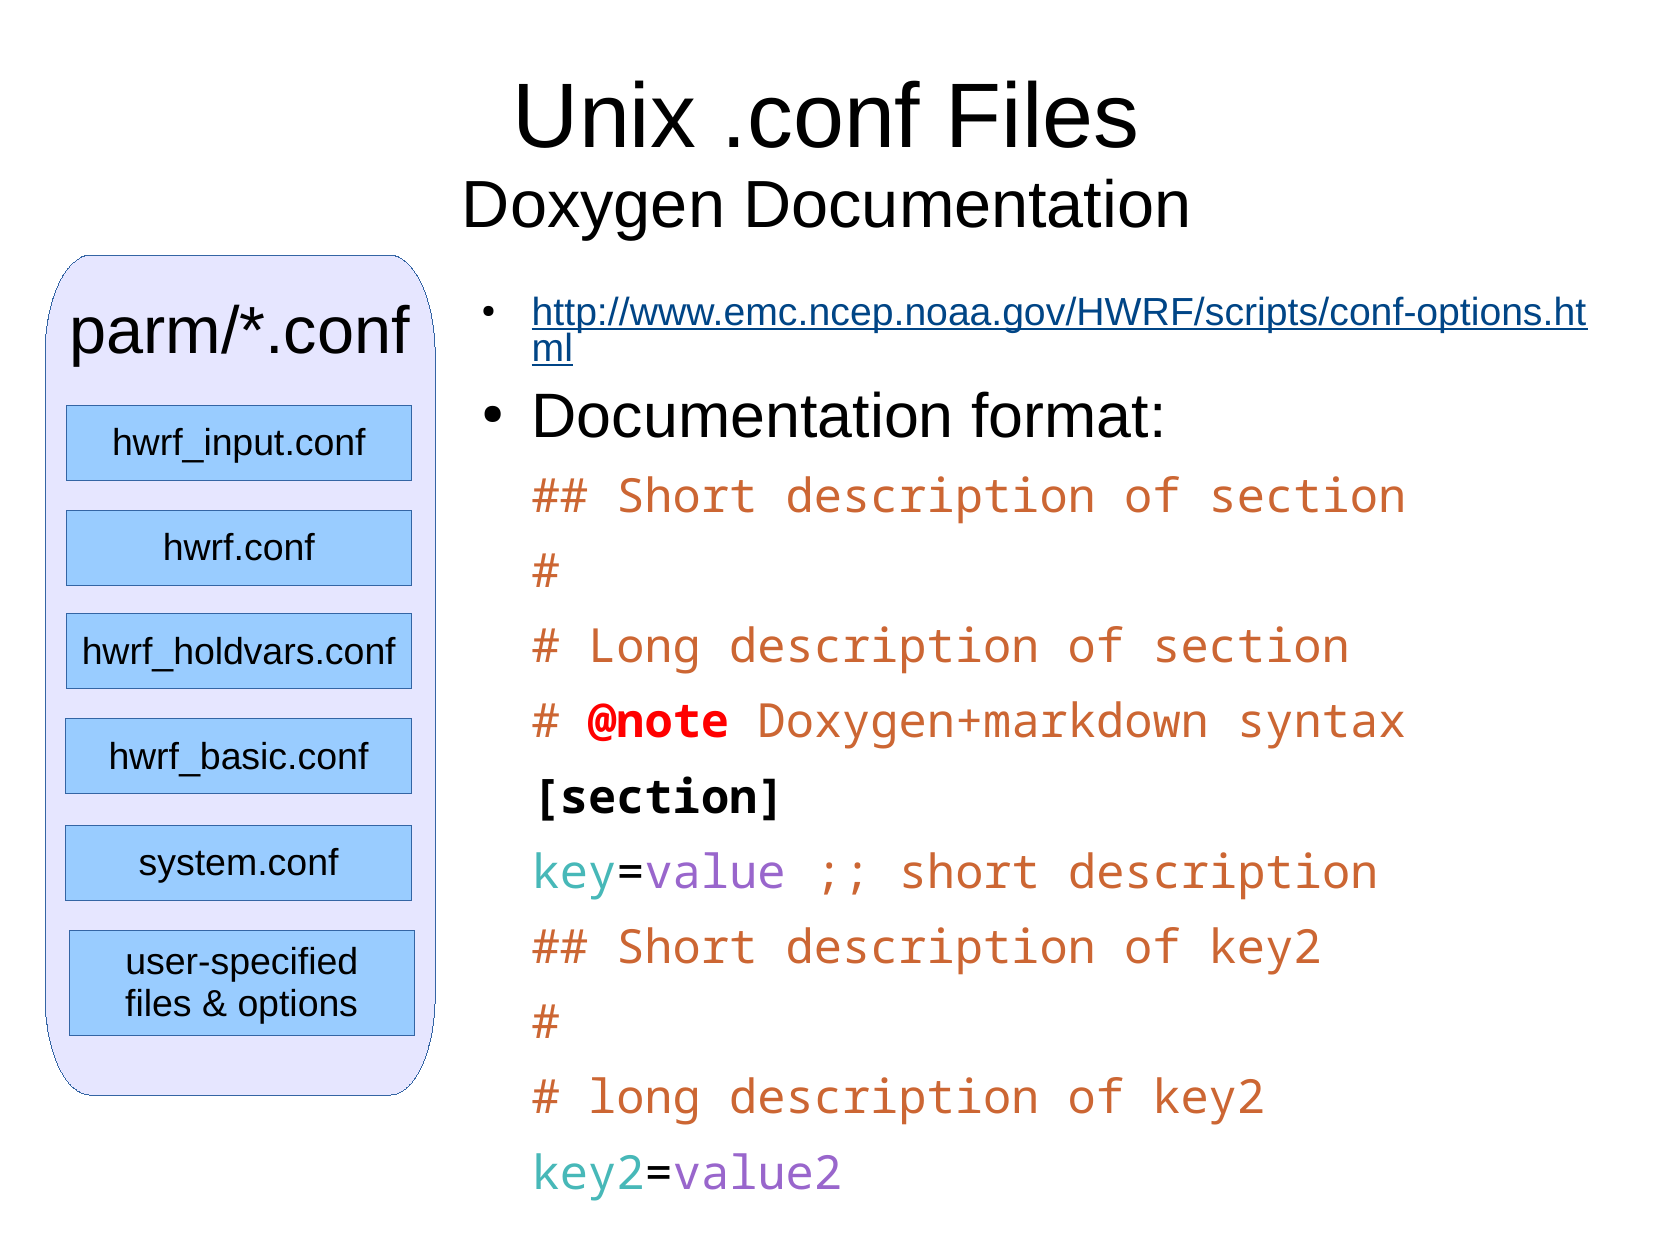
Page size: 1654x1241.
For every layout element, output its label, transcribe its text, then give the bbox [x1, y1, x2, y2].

text_box user-specified files & options [69, 930, 415, 1036]
list http://www.emc.ncep.noaa.gov/HWRF/scripts/conf-options.html Documentation format: ## Short description of section # # Long description of section # @note Doxygen+markdown syntax [section] key=value ;; short description ## Short description of key2 # # long description of key2 key2=value2 [465, 290, 1606, 1171]
text_box hwrf_holdvars.conf [66, 613, 412, 689]
title Unix .conf Files Doxygen Documentation [82, 49, 1571, 257]
text_box parm/*.conf [45, 255, 436, 1096]
text_box system.conf [65, 825, 412, 901]
text_box hwrf.conf [66, 510, 412, 586]
text_box hwrf_input.conf [66, 405, 412, 481]
text_box hwrf_basic.conf [65, 718, 412, 794]
